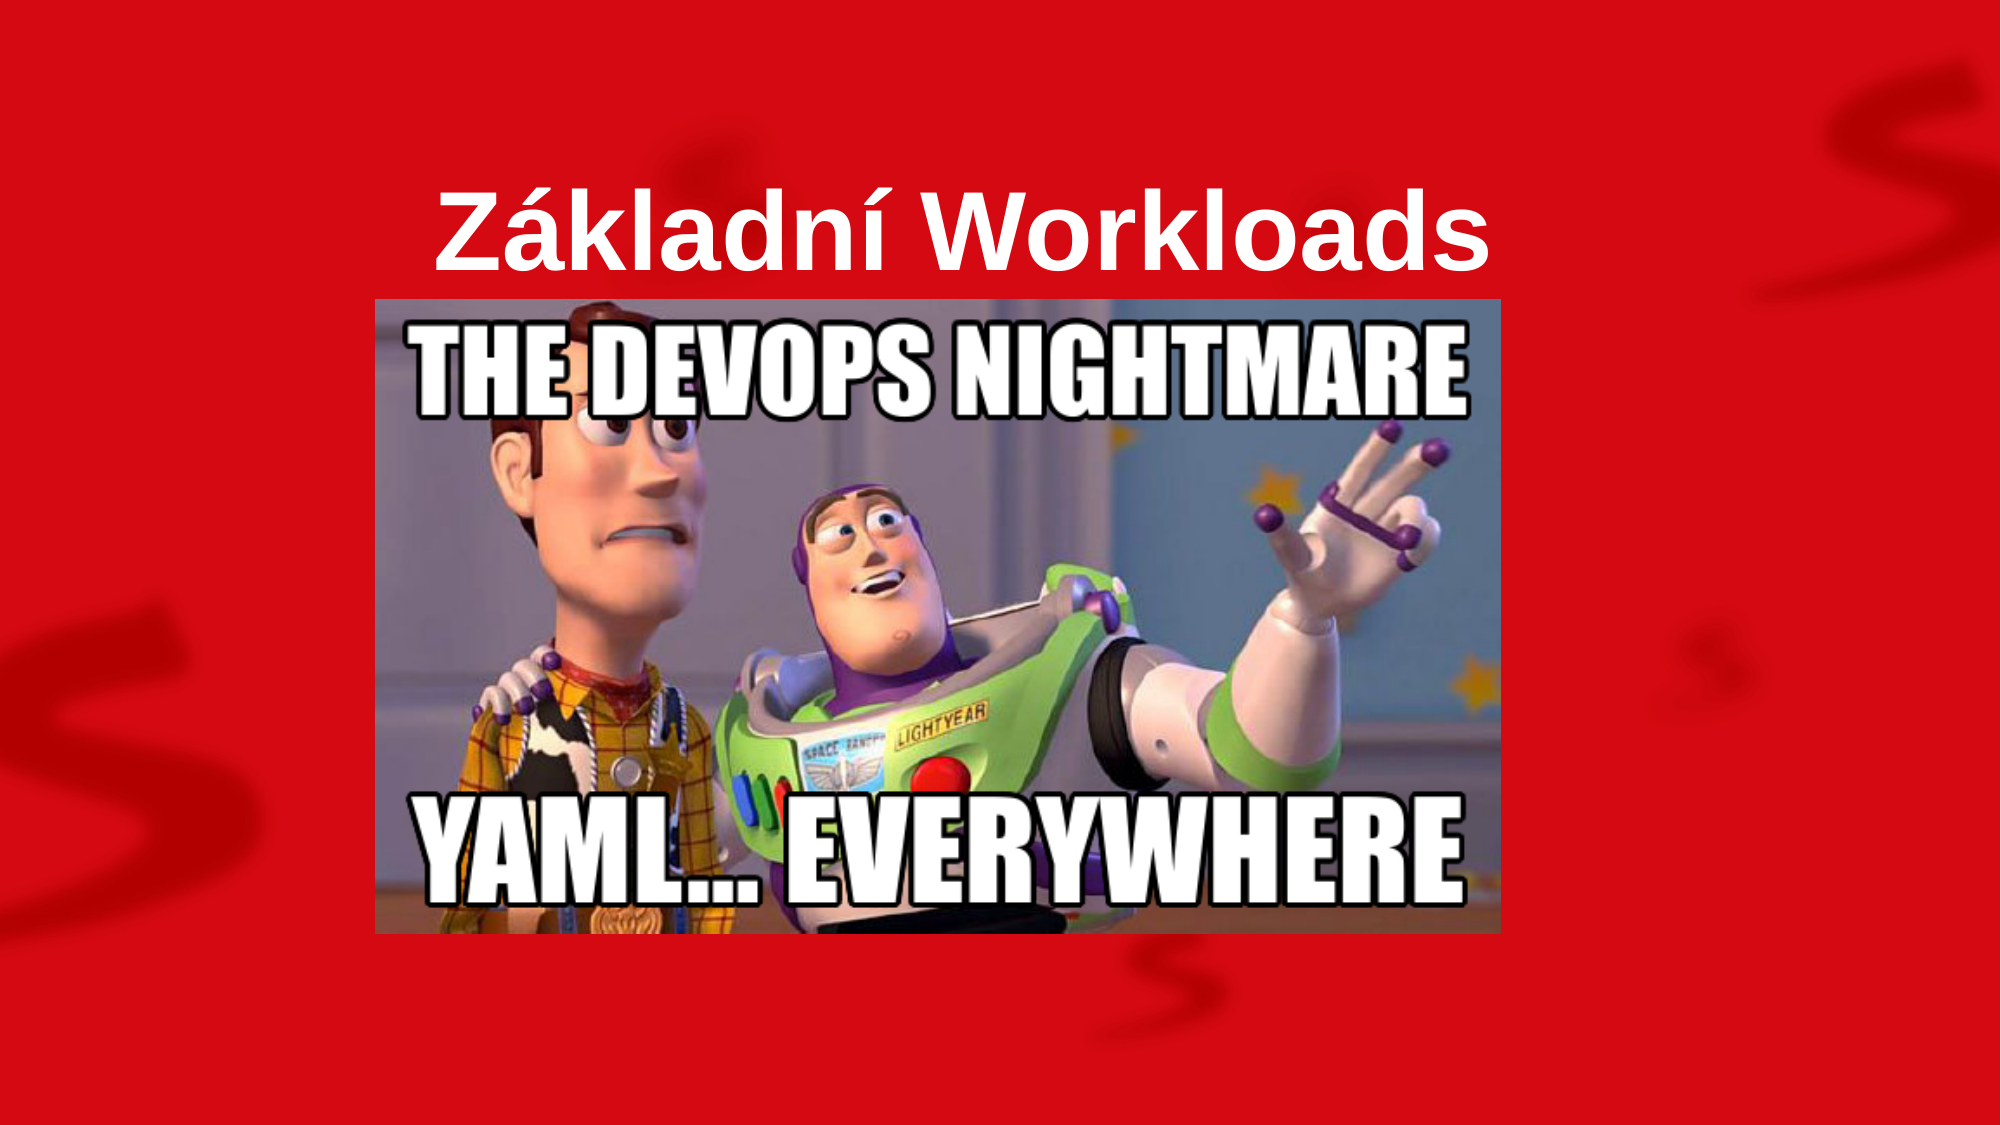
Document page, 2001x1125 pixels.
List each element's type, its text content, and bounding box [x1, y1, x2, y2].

text_box Základní Workloads [315, 149, 1613, 300]
picture [0, 0, 2001, 1125]
